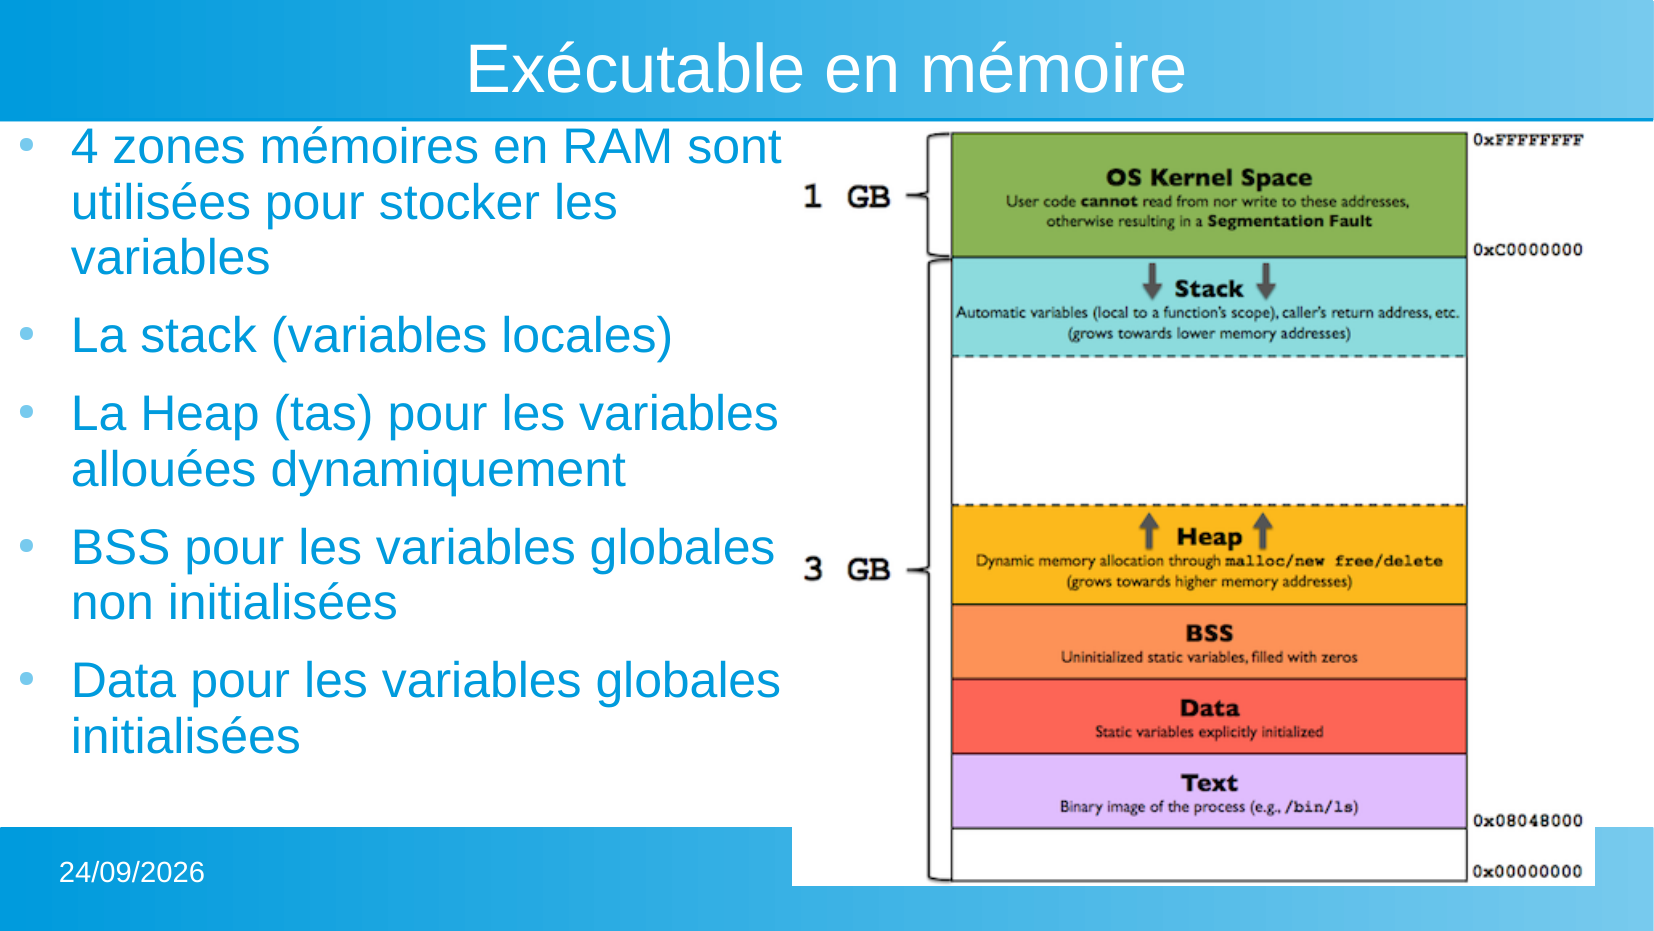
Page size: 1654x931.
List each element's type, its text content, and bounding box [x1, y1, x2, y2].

picture [792, 124, 1595, 886]
list 4 zones mémoires en RAM sont utilisées pour stocker les variables La stack (variables locales) La Heap (tas) pour les variables allouées dynamiquement BSS pour les variables globales non initialisées Data pour les variables globales initialisées [0, 118, 793, 827]
title Exécutable en mémoire [59, 29, 1595, 108]
